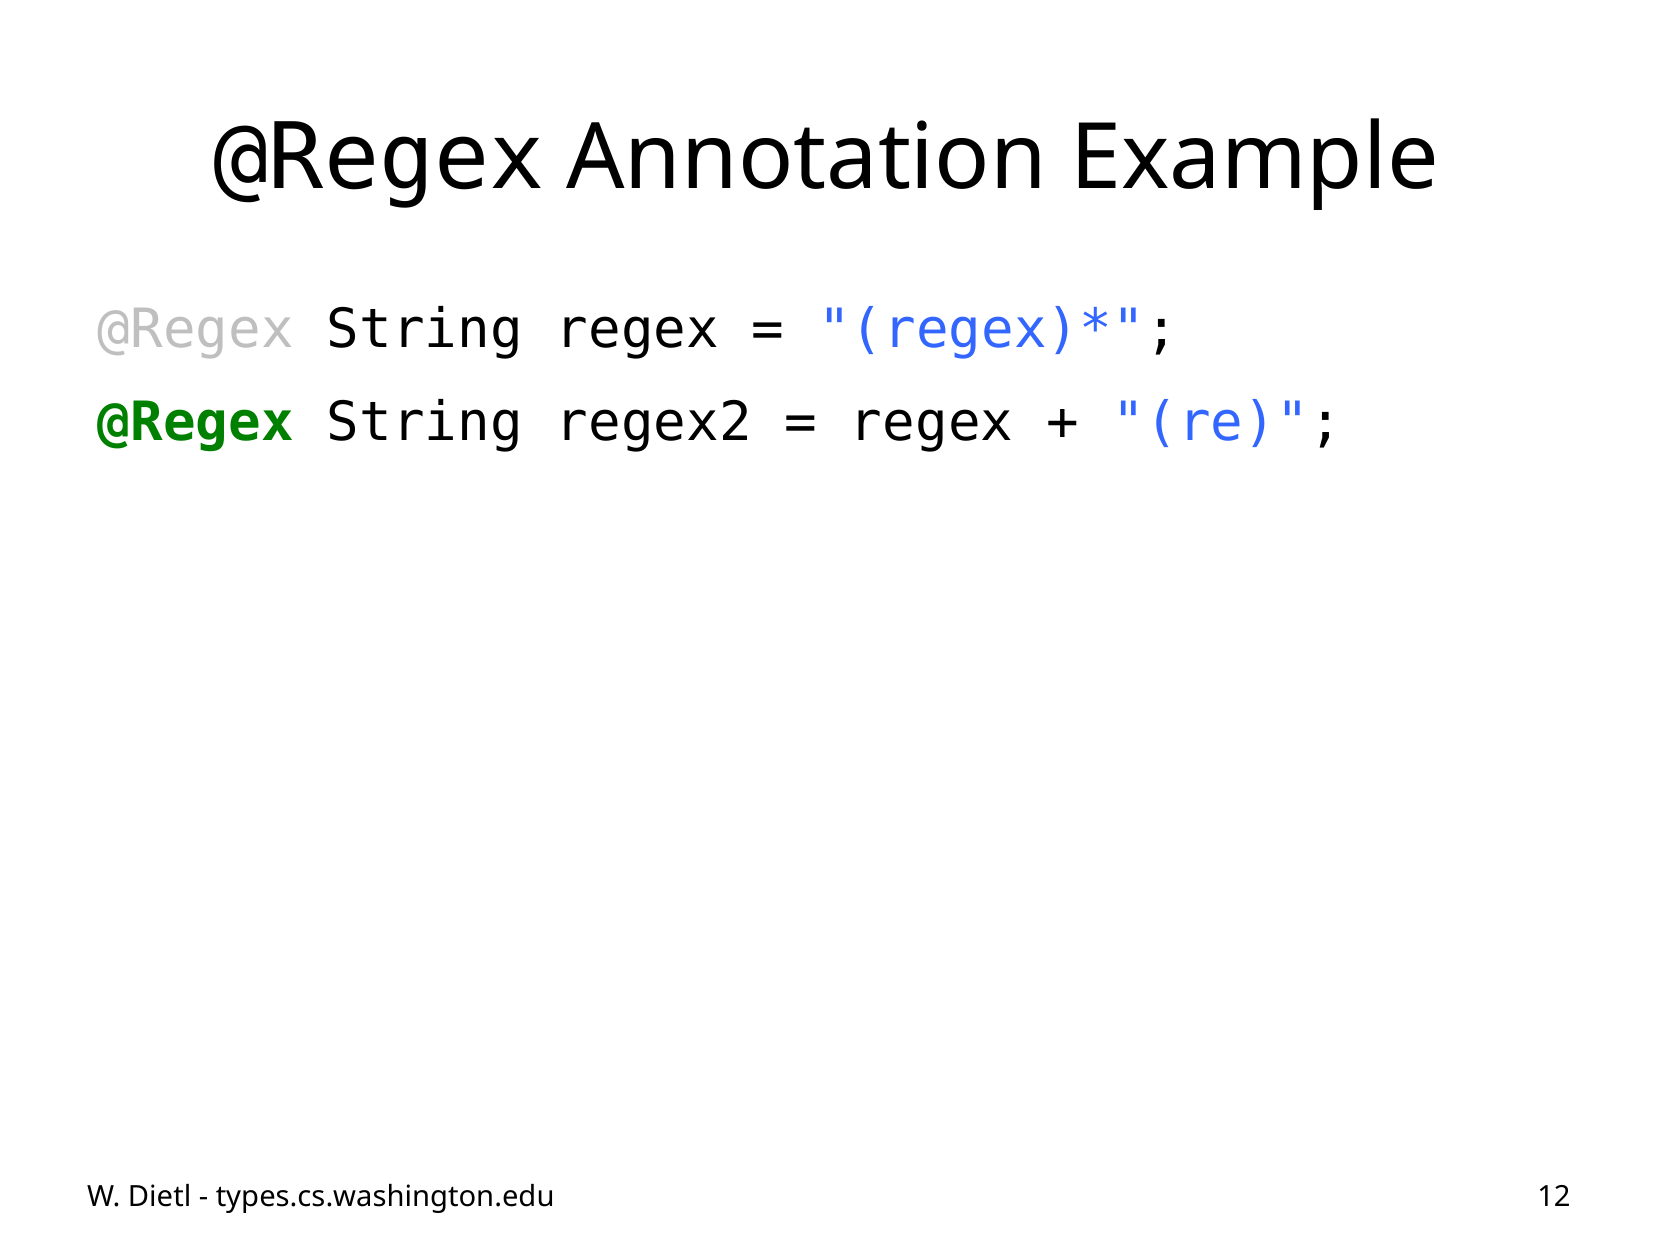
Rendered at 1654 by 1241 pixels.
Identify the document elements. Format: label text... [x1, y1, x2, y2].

title @Regex Annotation Example [82, 49, 1571, 257]
list @Regex String regex = "(regex)*"; @Regex String regex2 = regex + "(re)"; [82, 290, 1571, 1109]
